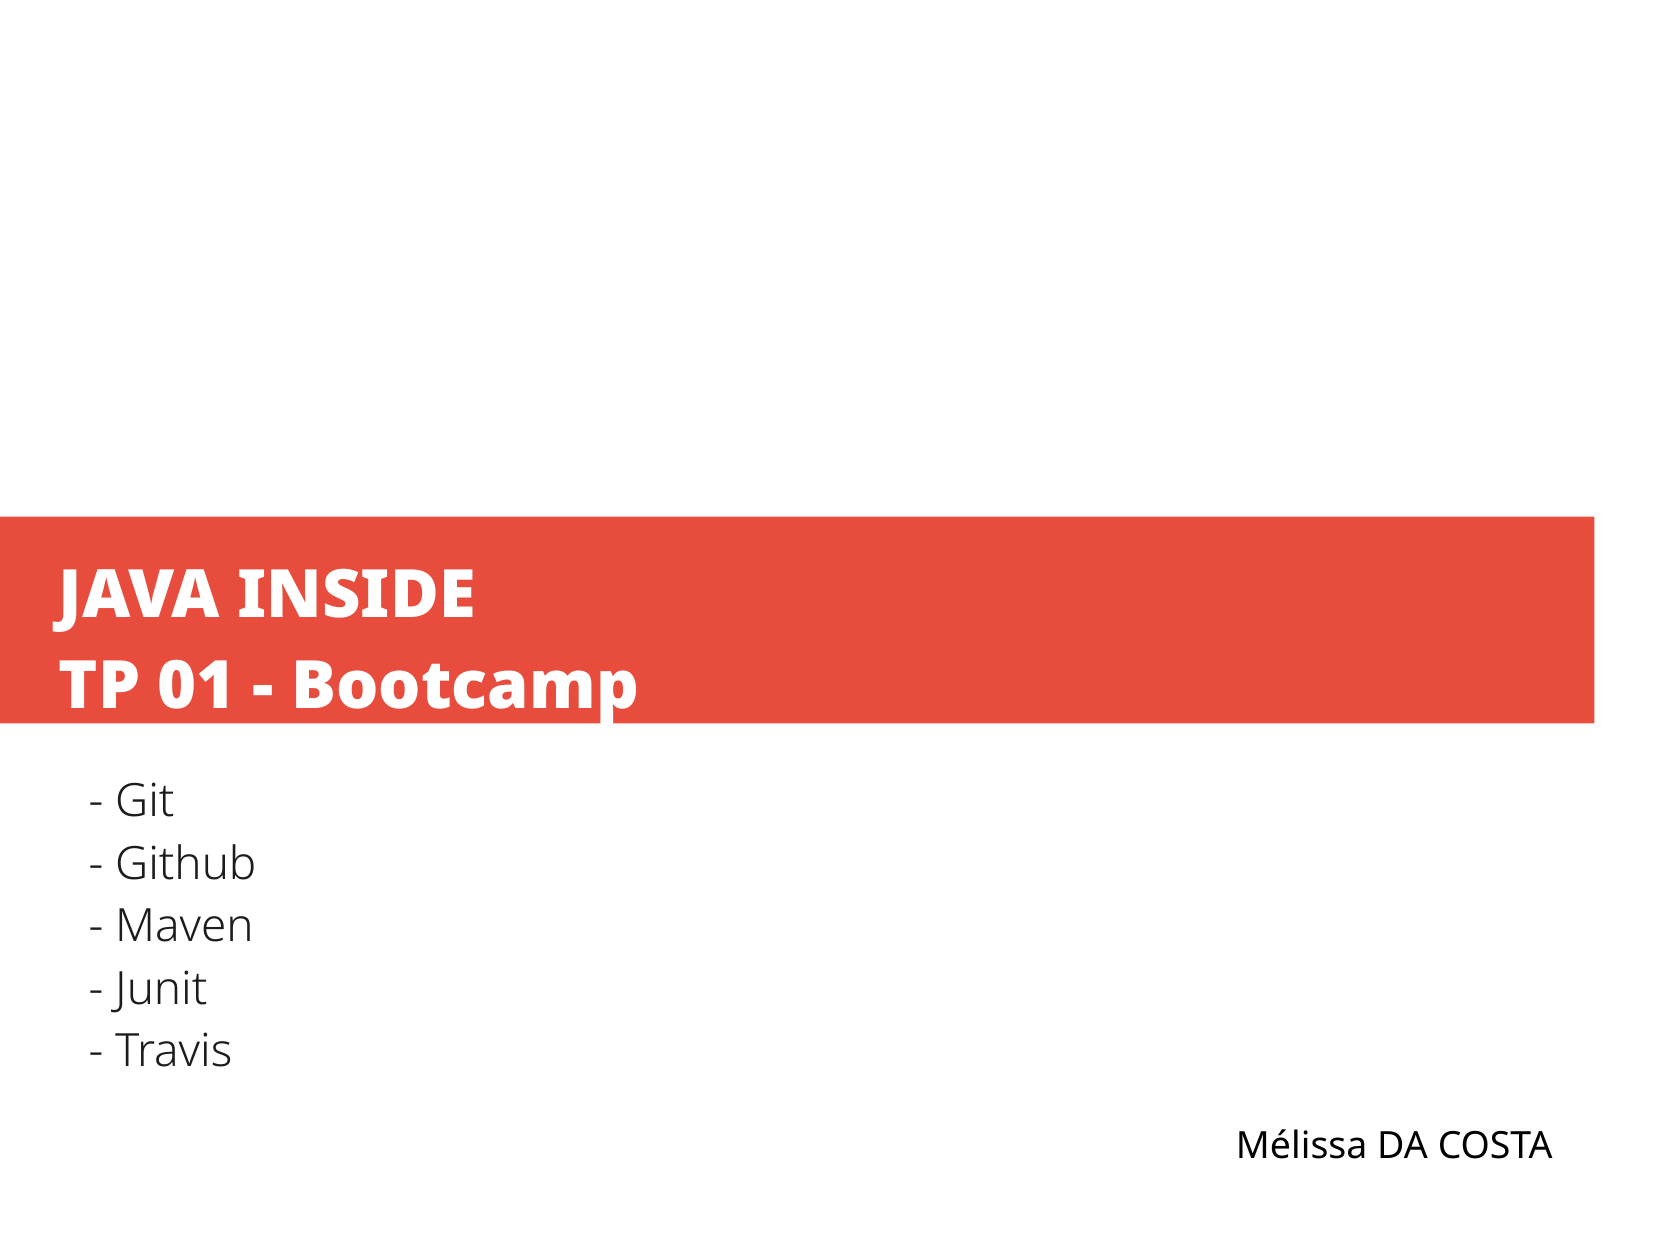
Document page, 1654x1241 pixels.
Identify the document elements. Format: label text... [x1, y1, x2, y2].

subtitle - Git - Github - Maven - Junit - Travis [88, 767, 1595, 1182]
text_box Mélissa DA COSTA [1211, 1111, 1595, 1182]
title JAVA INSIDE TP 01 - Bootcamp [59, 546, 1595, 694]
